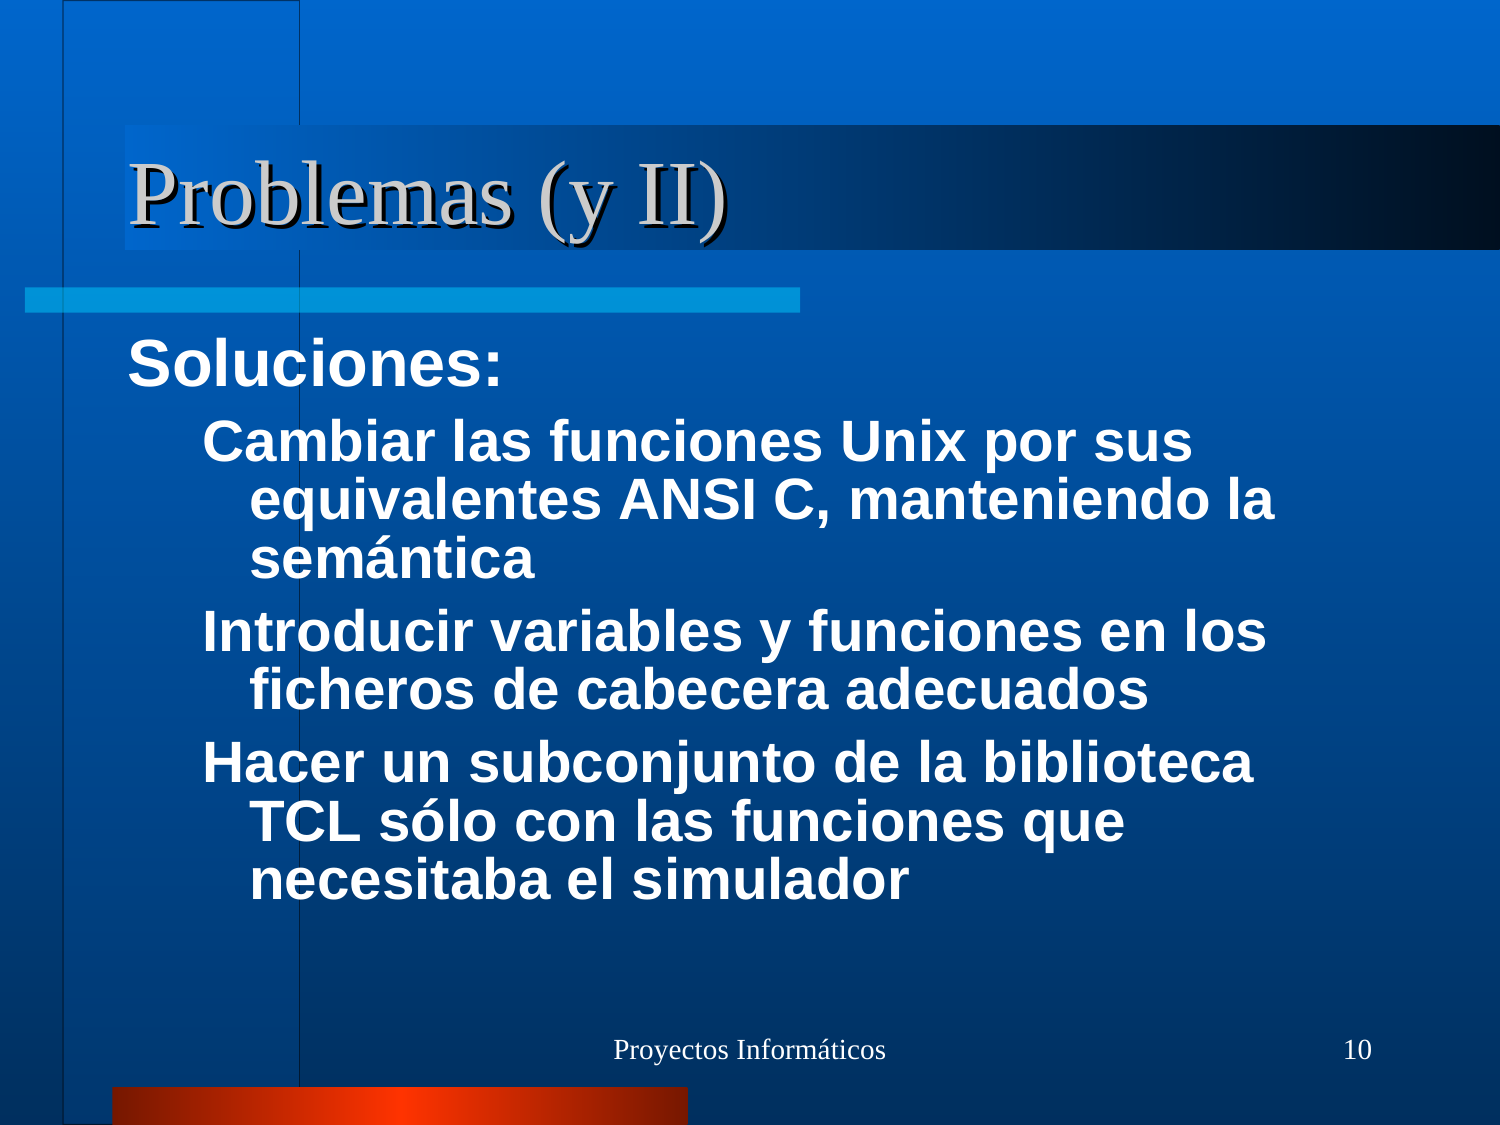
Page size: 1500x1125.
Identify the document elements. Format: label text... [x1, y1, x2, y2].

title Problemas (y II) [112, 99, 1388, 288]
list Soluciones: Cambiar las funciones Unix por sus equivalentes ANSI C, manteniendo la semántica Introducir variables y funciones en los ficheros de cabecera adecuados Hacer un subconjunto de la biblioteca TCL sólo con las funciones que necesitaba el simulador [112, 324, 1388, 1001]
